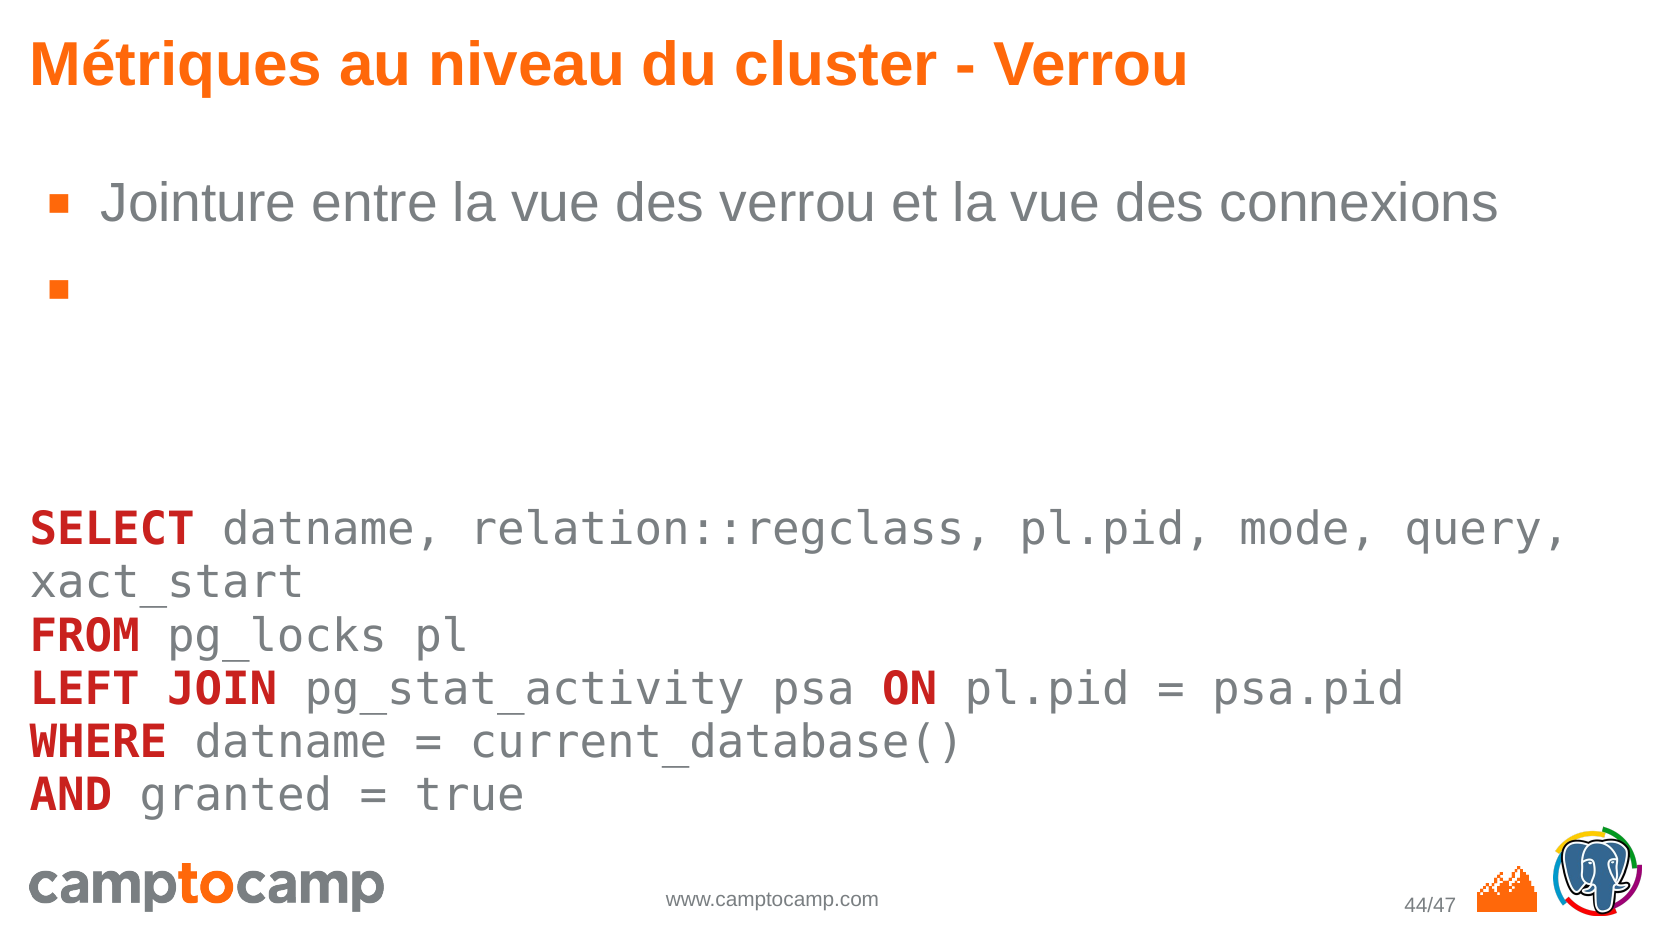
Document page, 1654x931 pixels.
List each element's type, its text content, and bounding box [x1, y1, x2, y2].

title Métriques au niveau du cluster - Verrou [29, 29, 1625, 156]
picture [1553, 826, 1642, 916]
picture [1477, 866, 1537, 912]
picture [29, 863, 384, 912]
picture [1553, 857, 1557, 868]
list SELECT datname, relation::regclass, pl.pid, mode, query, xact_start FROM pg_locks pl LEFT JOIN pg_stat_activity psa ON pl.pid = psa.pid WHERE datname = current_database() AND granted = true [29, 501, 1625, 857]
list Jointure entre la vue des verrou et la vue des connexions [29, 171, 1625, 501]
